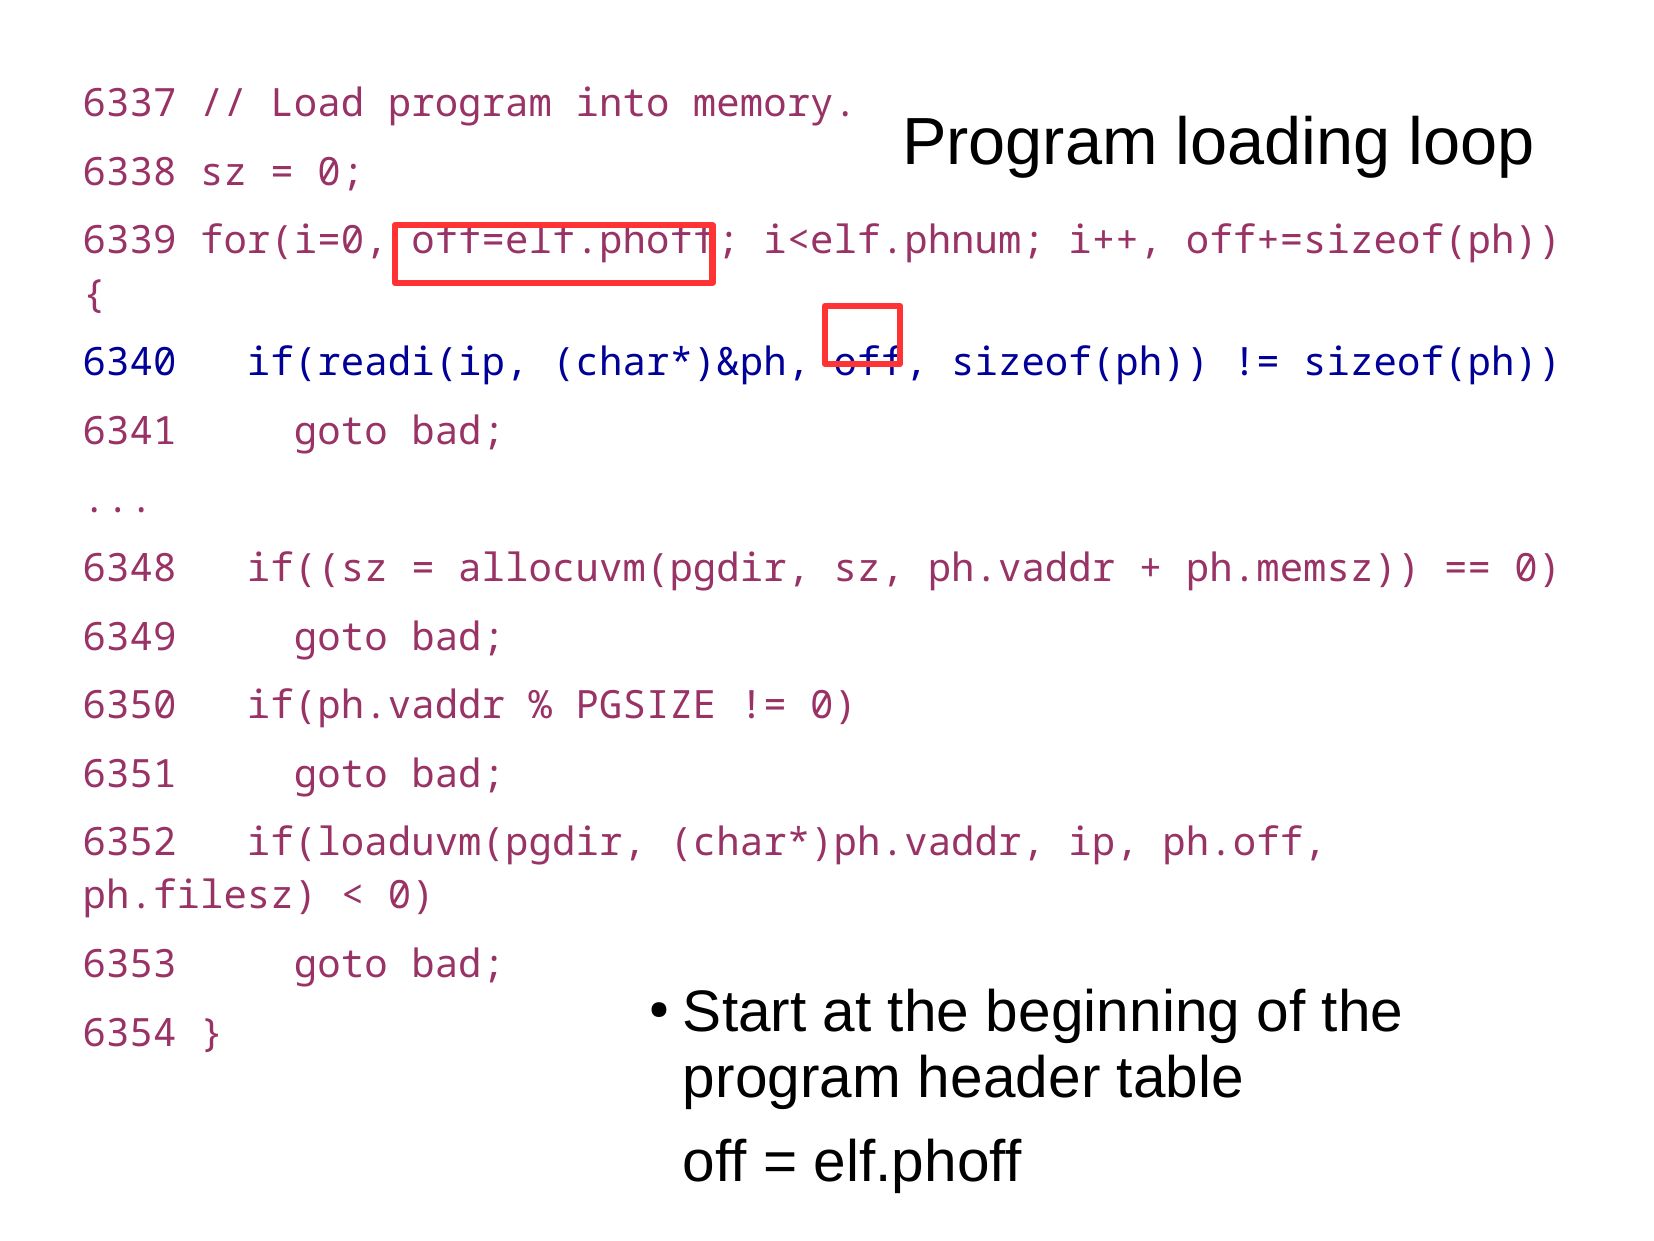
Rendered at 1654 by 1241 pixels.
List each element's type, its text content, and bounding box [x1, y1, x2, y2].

list Start at the beginning of the program header table off = elf.phoff [637, 978, 1530, 1201]
list 6337 // Load program into memory. 6338 sz = 0; 6339 for(i=0, off=elf.phoff; i<elf.phnum; i++, off+=sizeof(ph)){ 6340 if(readi(ip, (char*)&ph, off, sizeof(ph)) != sizeof(ph)) 6341 goto bad; ... 6348 if((sz = allocuvm(pgdir, sz, ph.vaddr + ph.memsz)) == 0) 6349 goto bad; 6350 if(ph.vaddr % PGSIZE != 0) 6351 goto bad; 6352 if(loaduvm(pgdir, (char*)ph.vaddr, ip, ph.off, ph.filesz) < 0) 6353 goto bad; 6354 } [82, 75, 1571, 1163]
title Program loading loop [825, 37, 1613, 245]
